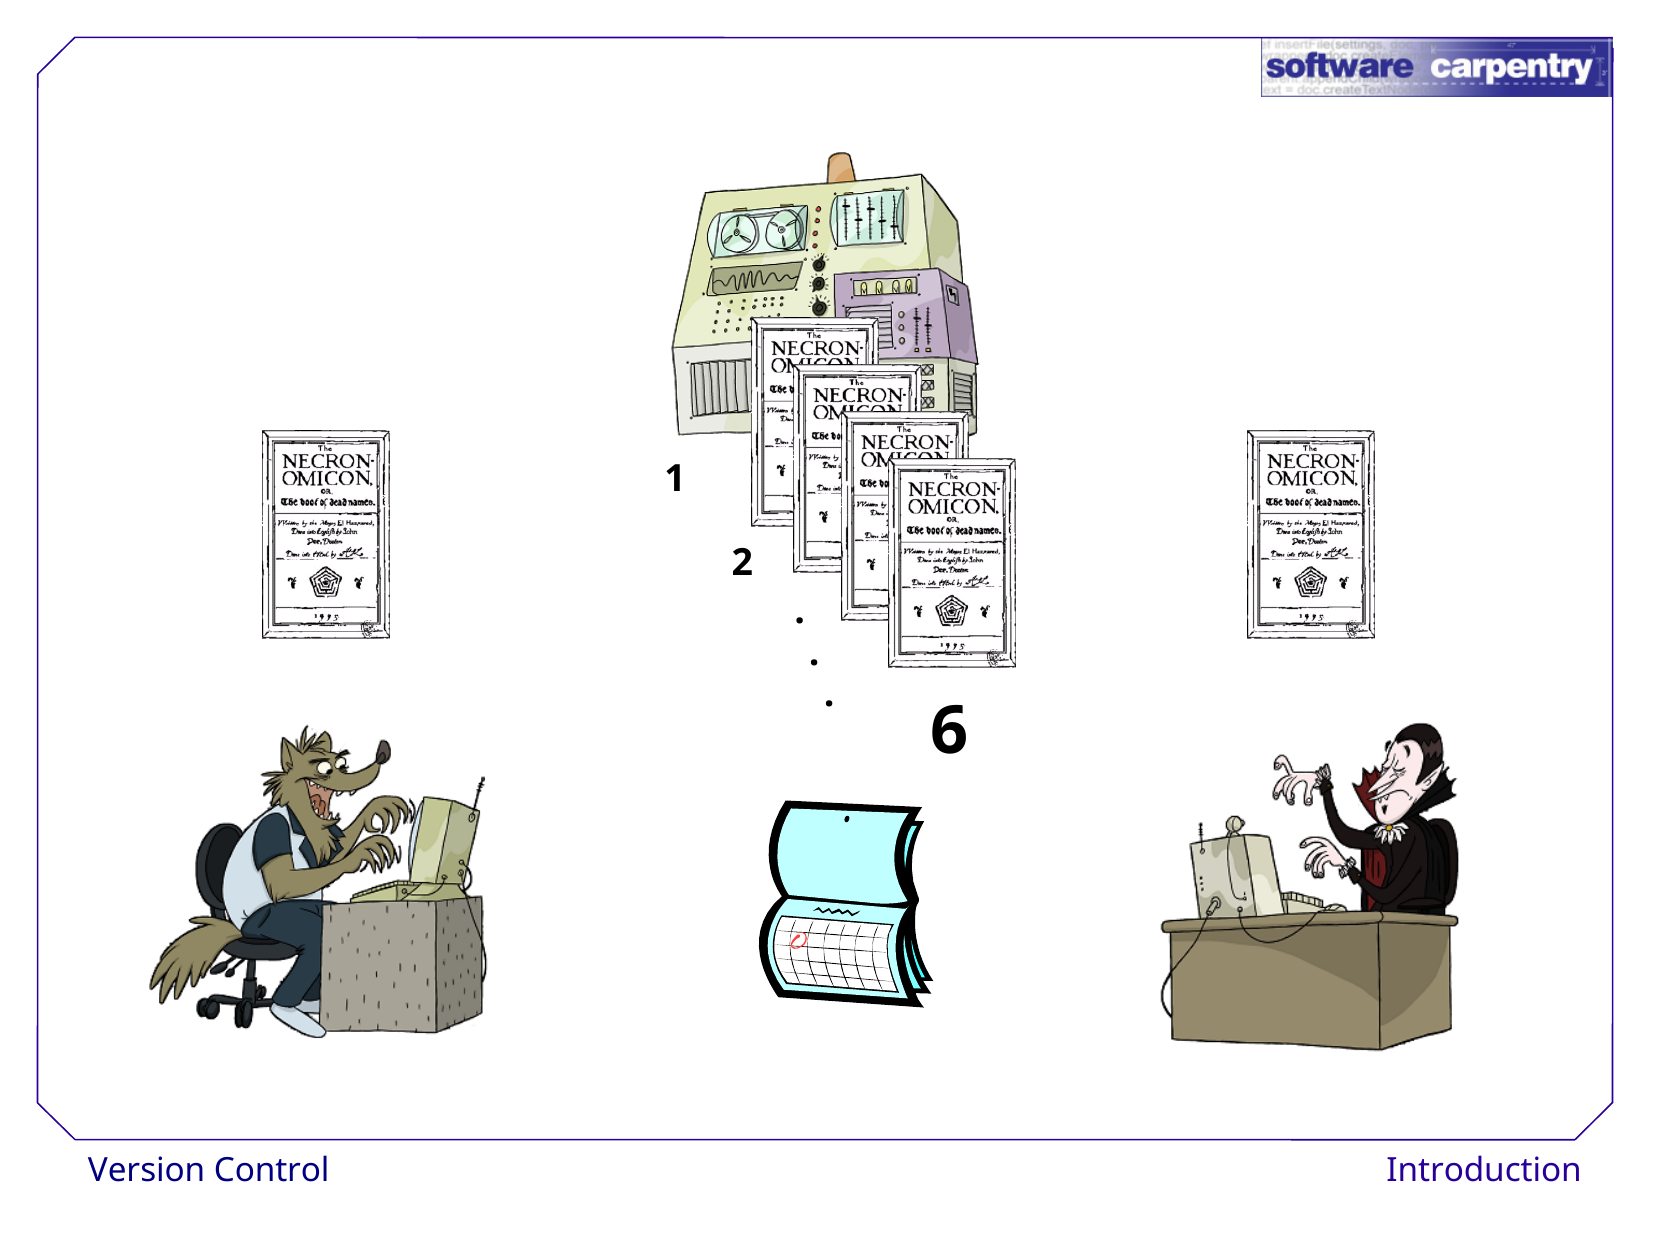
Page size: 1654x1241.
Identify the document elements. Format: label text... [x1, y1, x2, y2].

text_box 1 [649, 449, 701, 508]
picture [732, 800, 934, 1008]
text_box 2 [716, 534, 768, 592]
picture [137, 705, 516, 1069]
text_box . . . [750, 581, 850, 723]
picture [1261, 39, 1613, 97]
picture [637, 119, 1020, 668]
picture [1148, 695, 1474, 1067]
picture [1247, 430, 1375, 640]
picture [262, 430, 390, 640]
text_box 6 [915, 686, 984, 777]
